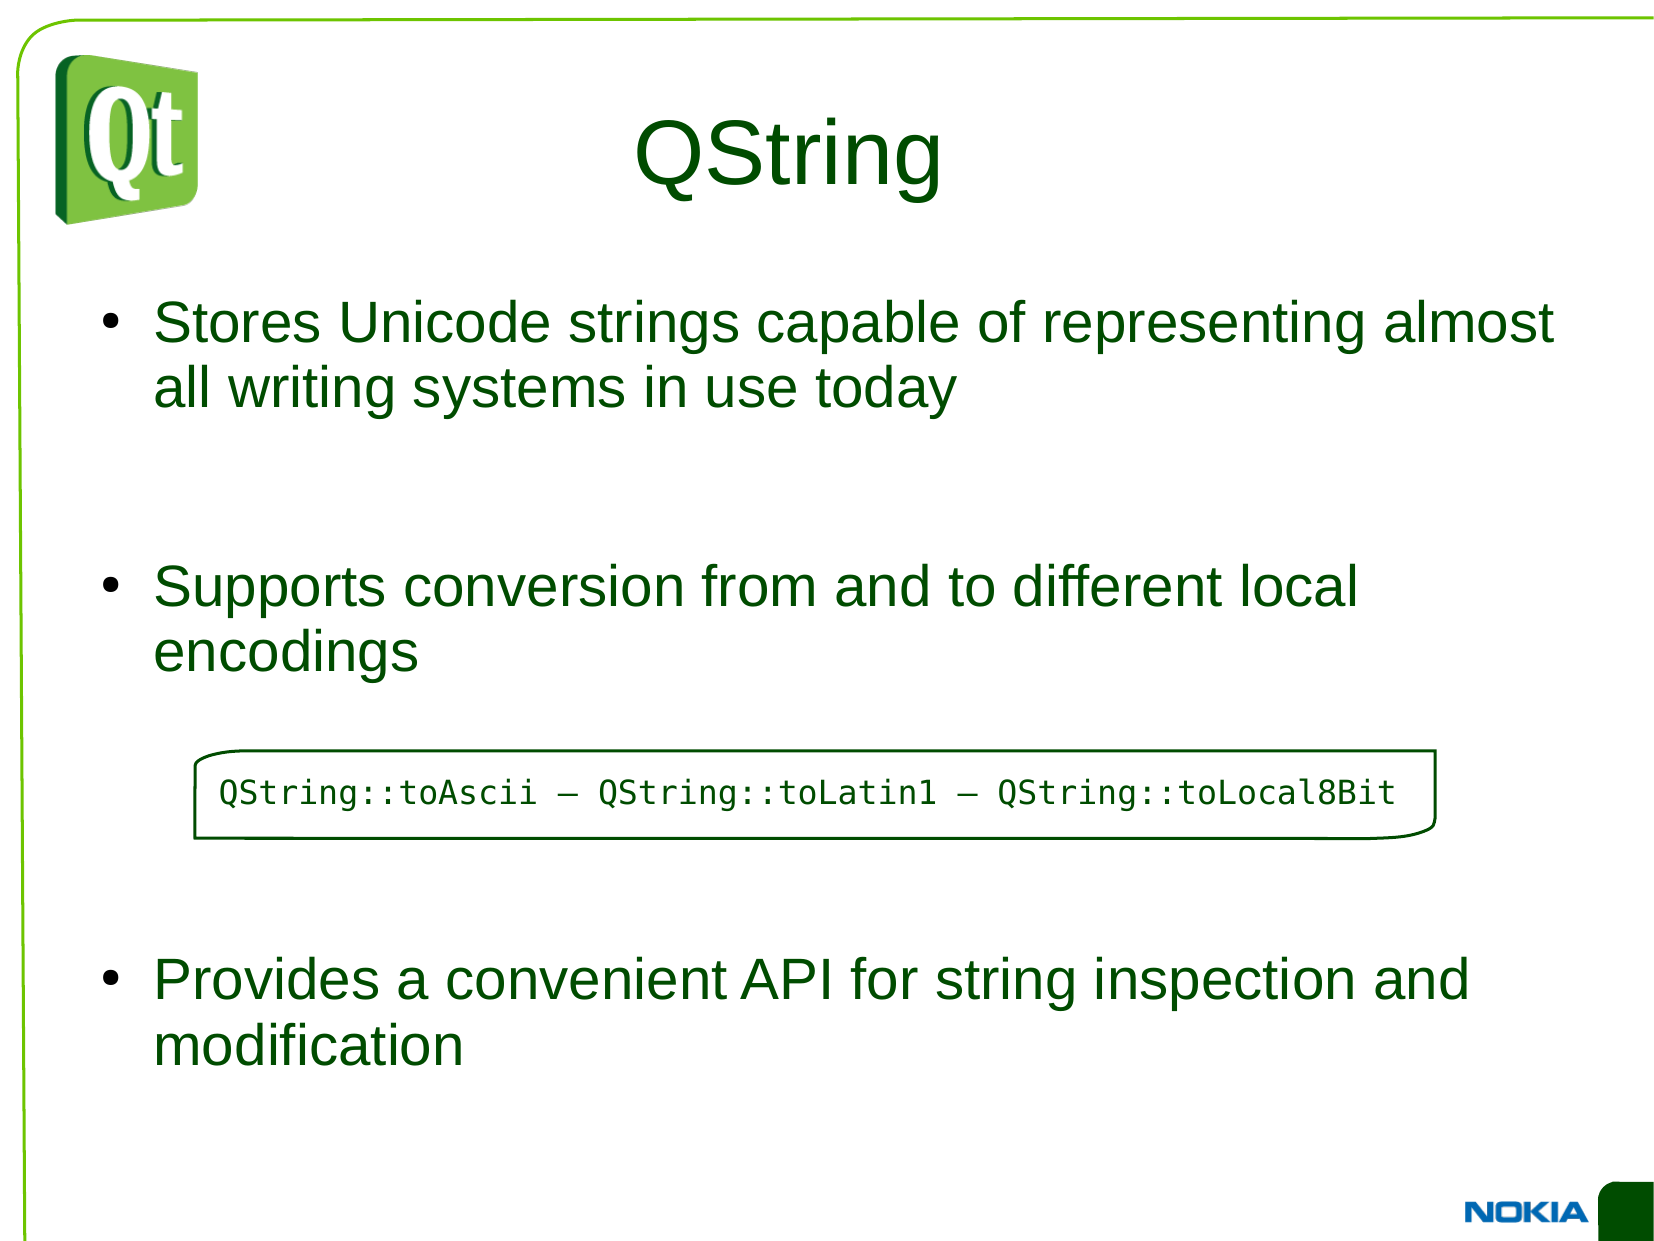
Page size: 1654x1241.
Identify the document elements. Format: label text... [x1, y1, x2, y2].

picture [1465, 1201, 1589, 1223]
picture [55, 55, 198, 225]
text_box QString::toAscii – QString::toLatin1 – QString::toLocal8Bit [218, 773, 1570, 813]
list Stores Unicode strings capable of representing almost all writing systems in use today Supports conversion from and to different local encodings Provides a convenient API for string inspection and modification [82, 290, 1571, 1094]
title QString [251, 49, 1327, 257]
